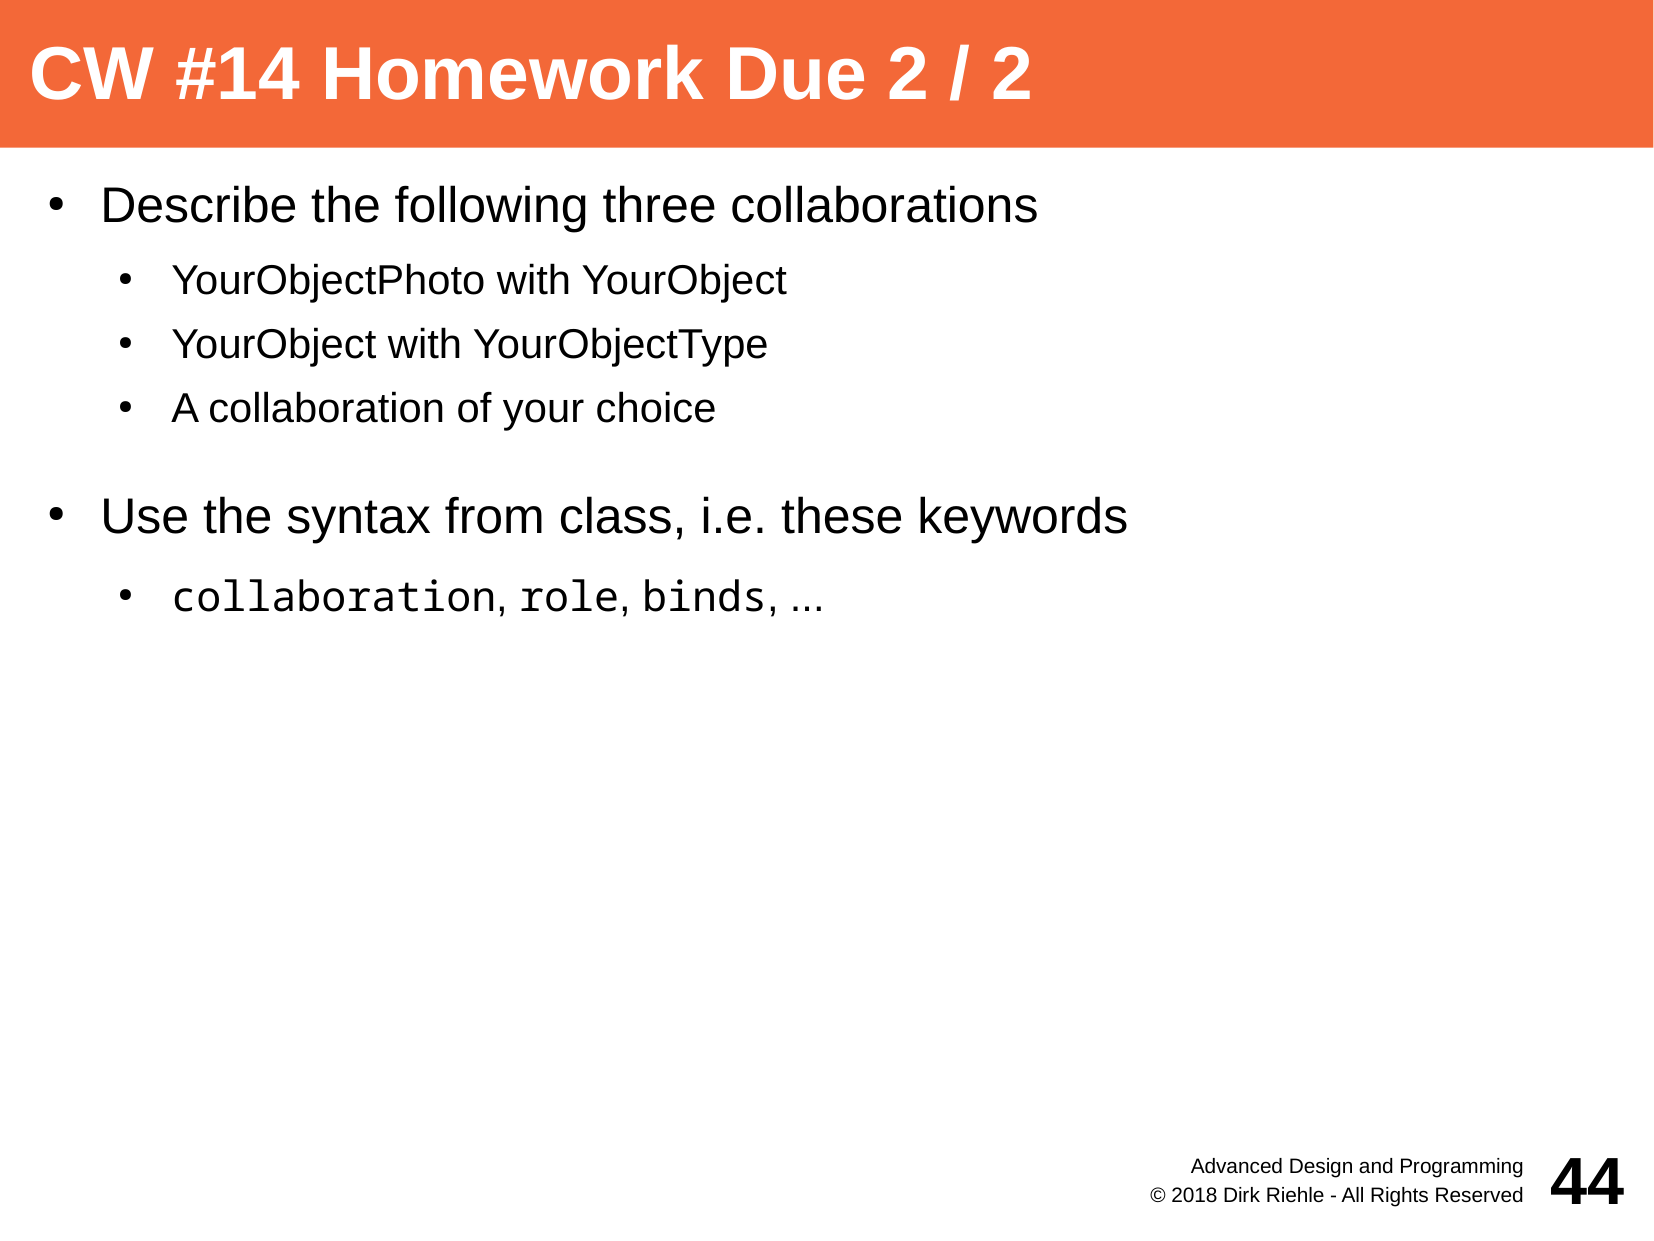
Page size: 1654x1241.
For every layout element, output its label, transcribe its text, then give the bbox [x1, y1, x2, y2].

list Describe the following three collaborations YourObjectPhoto with YourObject YourObject with YourObjectType A collaboration of your choice Use the syntax from class, i.e. these keywords collaboration, role, binds, ... [29, 177, 1625, 1063]
title CW #14 Homework Due 2 / 2 [0, 0, 1654, 148]
